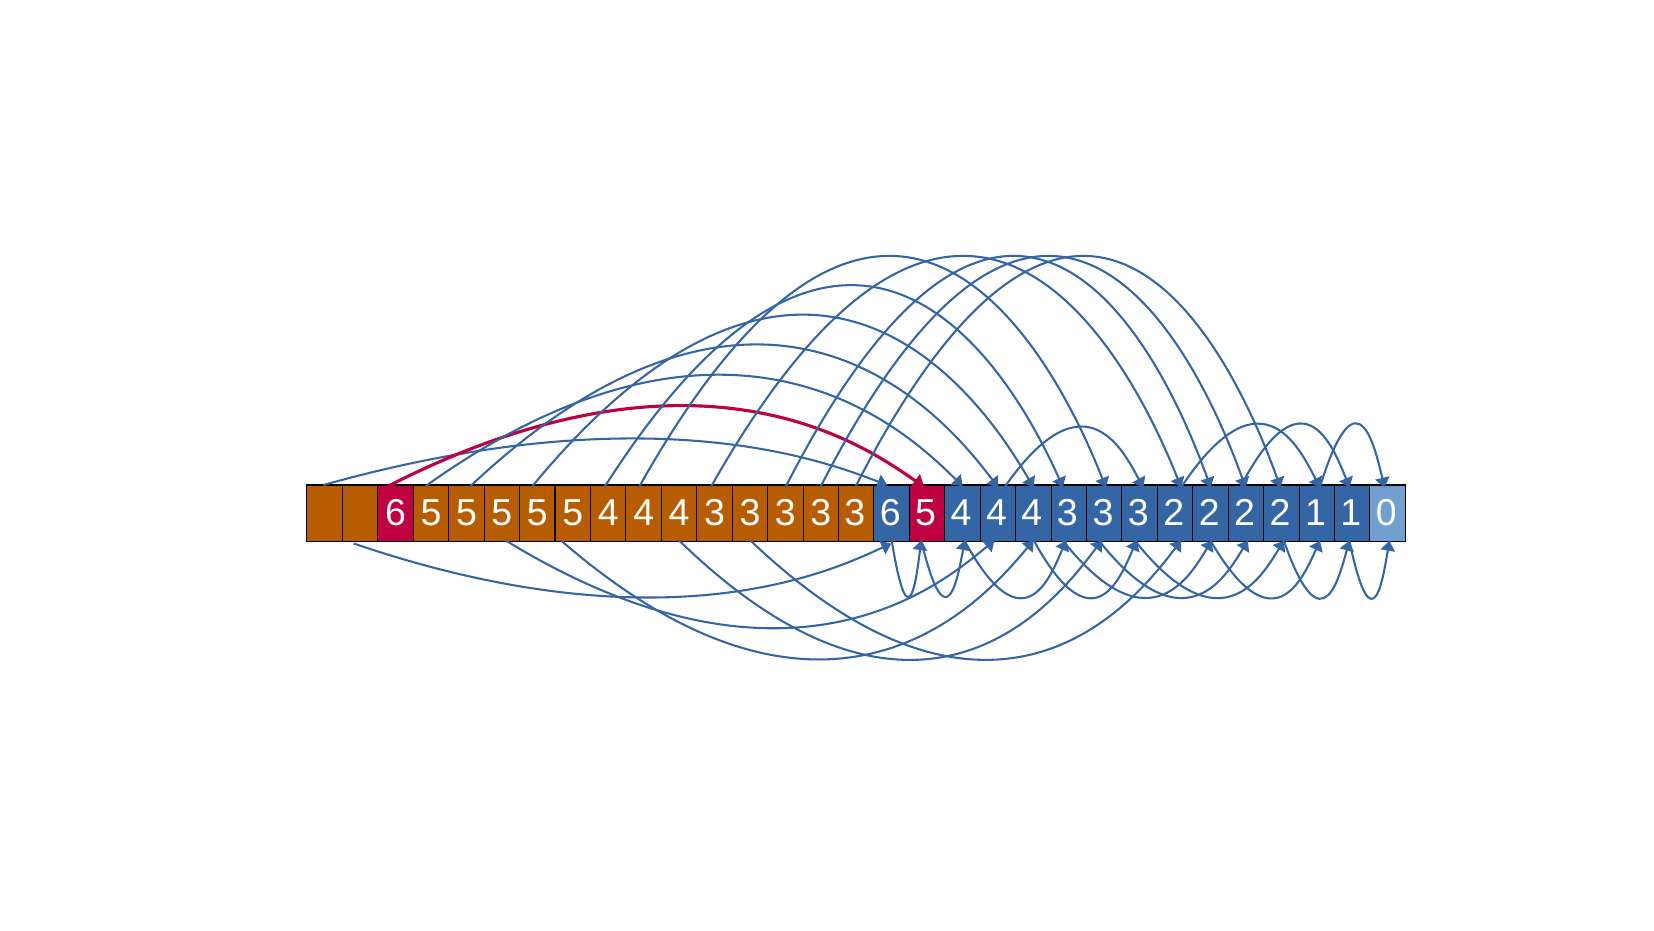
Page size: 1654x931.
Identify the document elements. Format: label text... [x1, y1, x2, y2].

table_header 5 [414, 486, 448, 541]
table_header 4 [591, 486, 625, 541]
table_header 5 [520, 486, 554, 541]
table_header 6 [378, 486, 413, 541]
table_header 3 [1122, 486, 1157, 541]
table_header 5 [910, 486, 944, 541]
table_header 5 [449, 486, 484, 541]
table_header 2 [1193, 486, 1228, 541]
table_header 2 [1229, 486, 1263, 541]
table_header 3 [768, 486, 803, 541]
table_header 3 [733, 486, 767, 541]
table_header [307, 486, 342, 541]
table_header 4 [945, 486, 980, 541]
table_header 3 [804, 486, 838, 541]
table_header 4 [662, 486, 696, 541]
table_header [343, 486, 377, 541]
table_header 6 [874, 486, 909, 541]
table_header 0 [1370, 486, 1405, 541]
table_header 4 [981, 486, 1015, 541]
table_header 3 [697, 486, 732, 541]
table_header 1 [1300, 486, 1334, 541]
table_header 3 [1052, 486, 1086, 541]
table_header 1 [1335, 486, 1369, 541]
table_header 5 [556, 486, 590, 541]
table_header 3 [1087, 486, 1121, 541]
table_header 5 [485, 486, 519, 541]
table_header 2 [1158, 486, 1192, 541]
table_header 2 [1264, 486, 1299, 541]
table_header 4 [1016, 486, 1051, 541]
table_header 4 [626, 486, 661, 541]
table_header 3 [839, 486, 873, 541]
